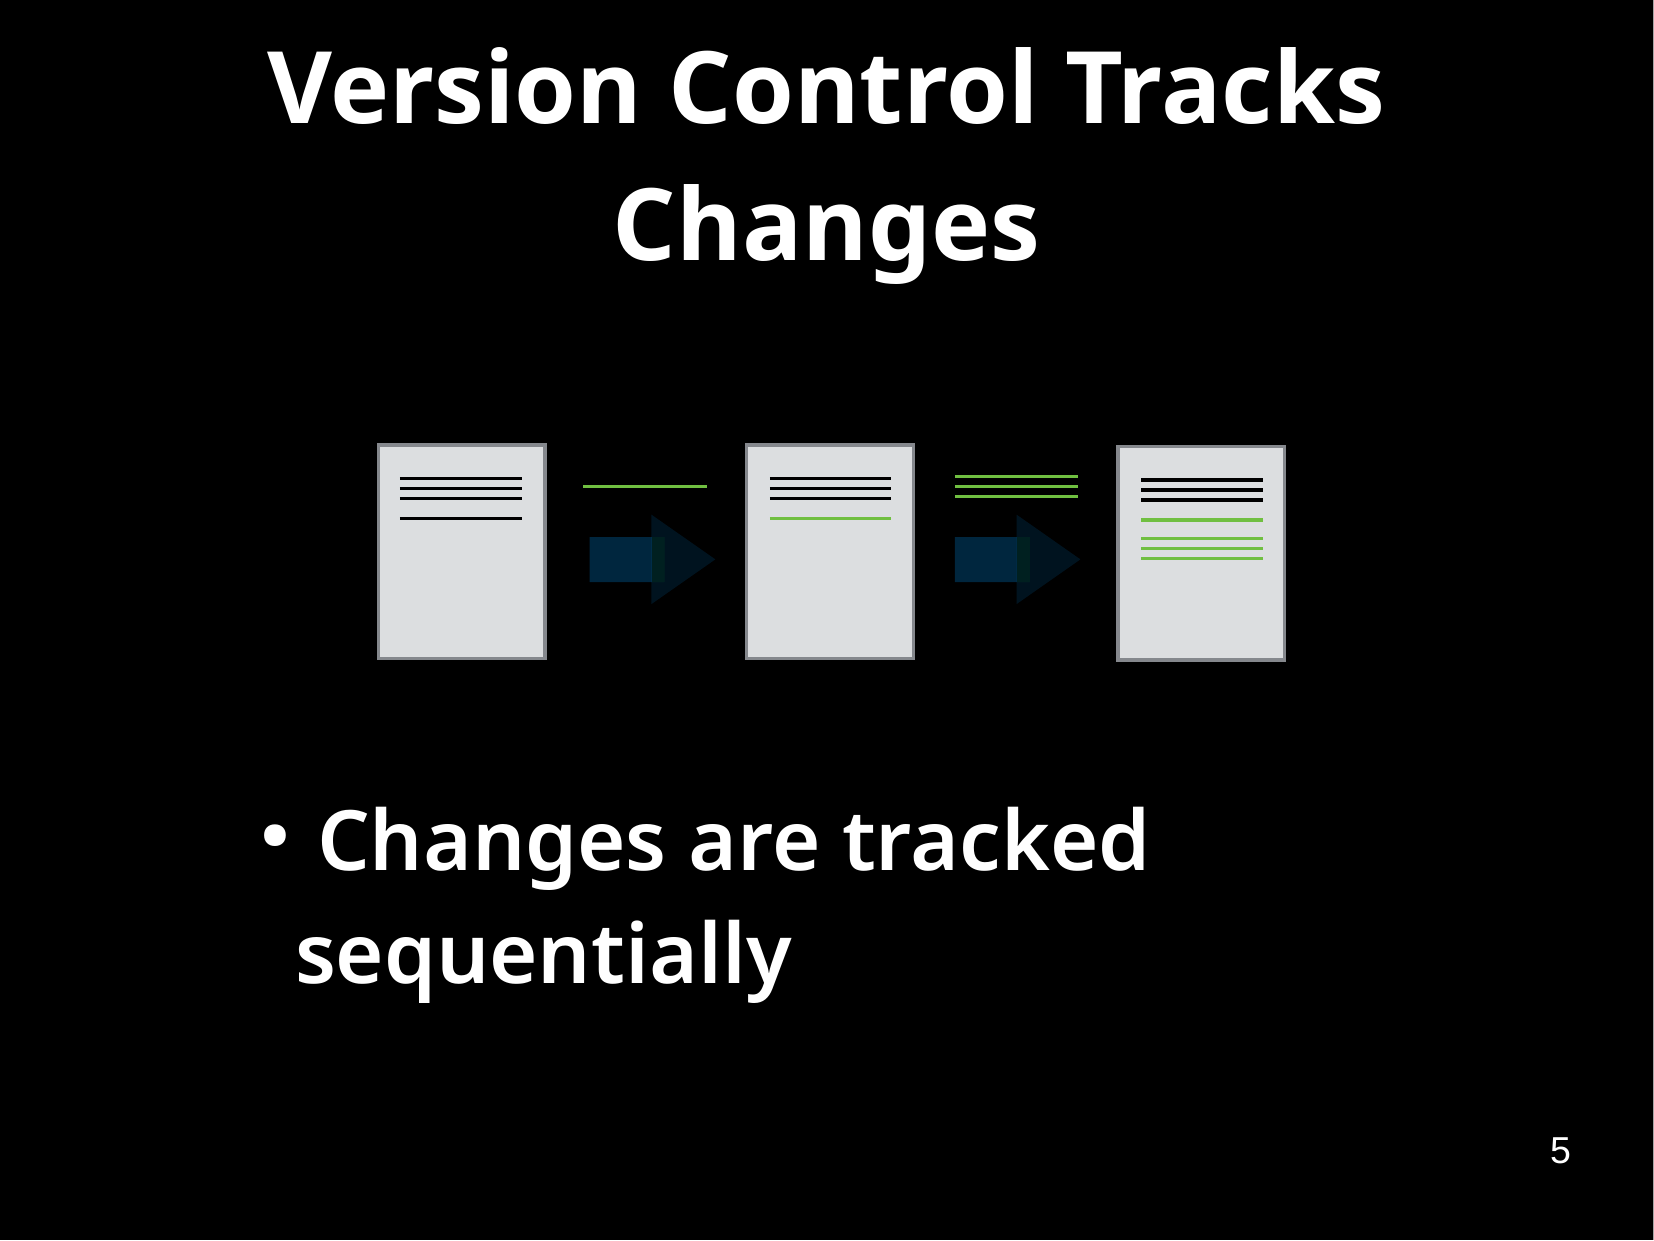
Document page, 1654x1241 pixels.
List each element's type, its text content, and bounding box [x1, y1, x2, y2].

text_box Changes are tracked sequentially [82, 696, 1571, 1093]
text_box 5 [1535, 1122, 1586, 1179]
picture [315, 394, 1343, 696]
title Version Control Tracks Changes [82, 49, 1571, 257]
